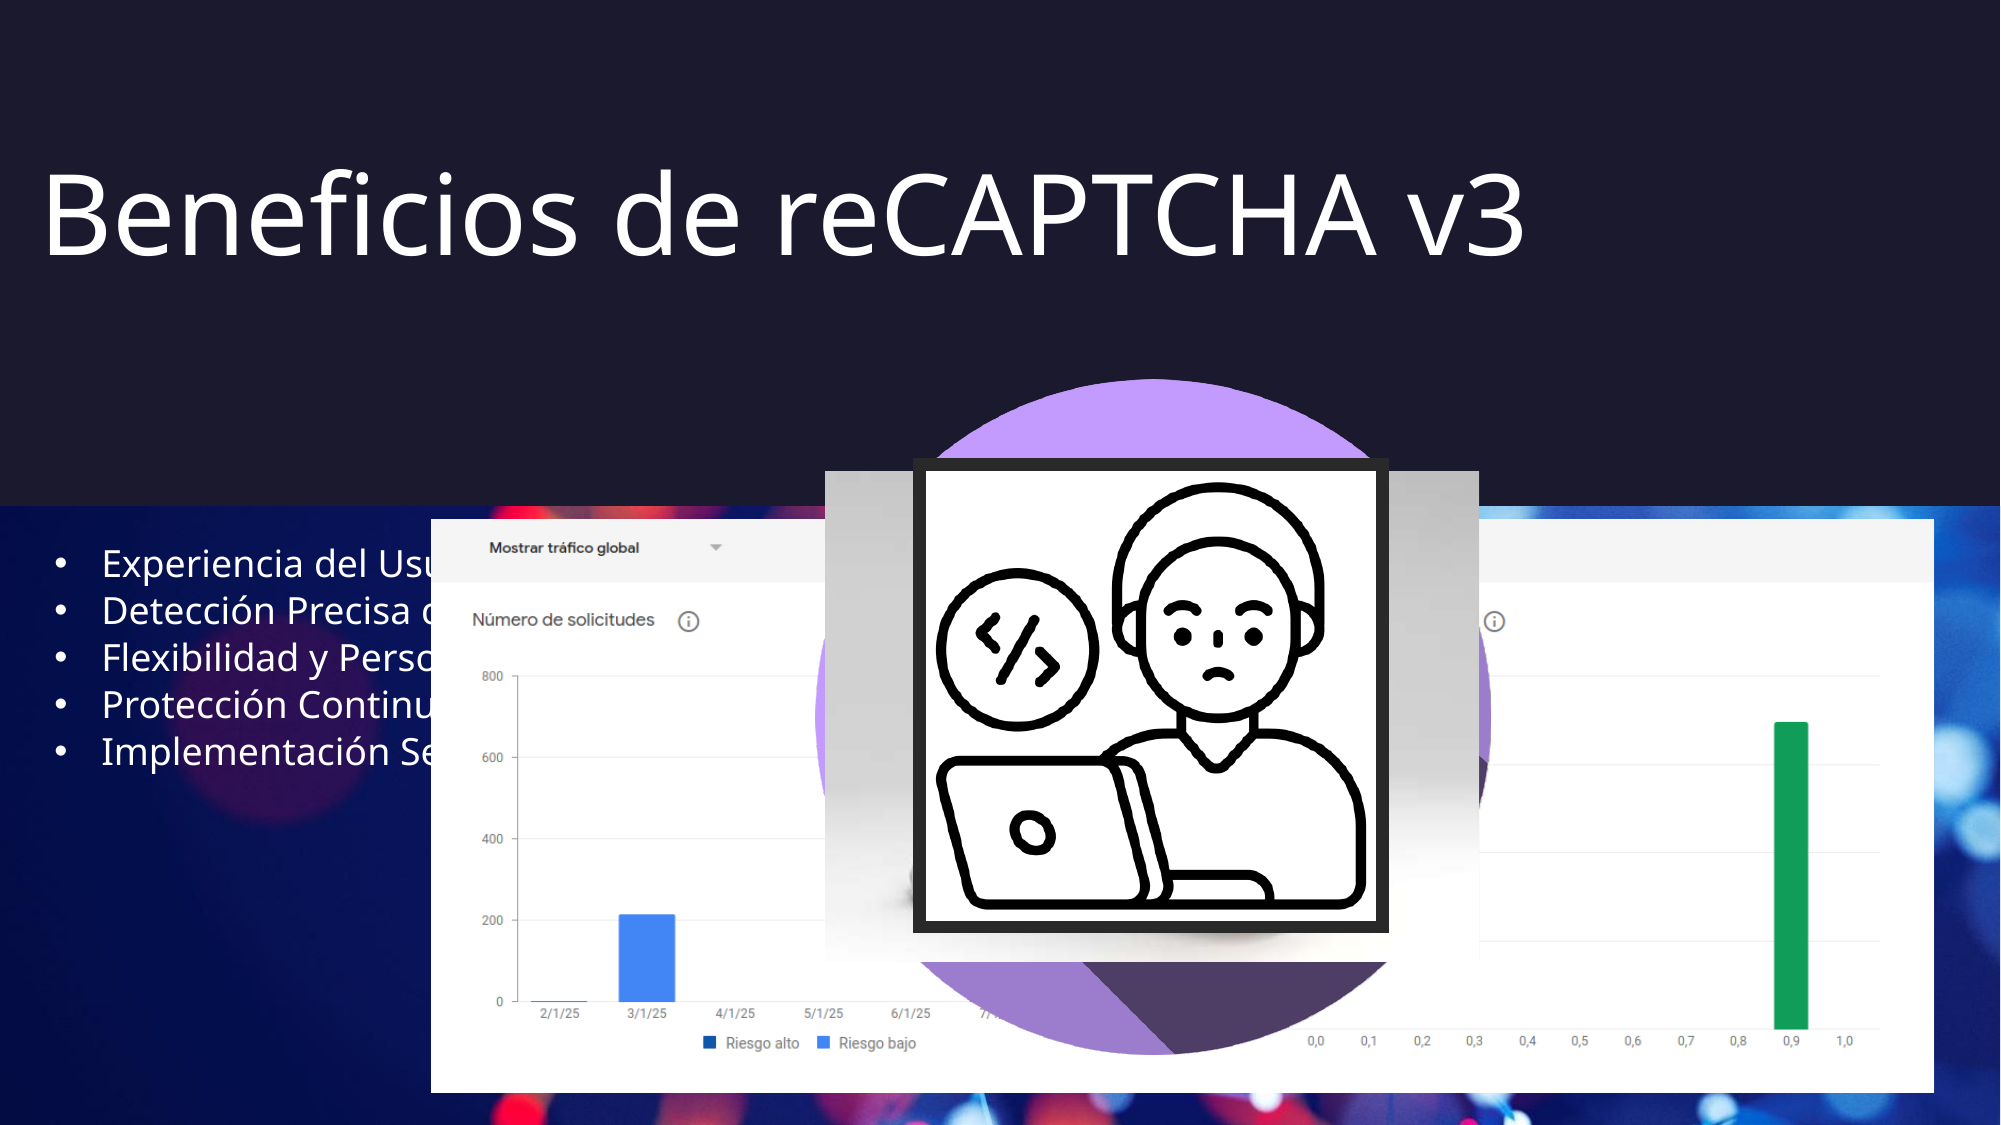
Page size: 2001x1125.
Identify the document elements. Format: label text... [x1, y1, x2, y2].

title Beneficios de reCAPTCHA v3 [39, 31, 1864, 407]
text_box Experiencia del Usuario Mejorada Detección Precisa de Bots Flexibilidad y Personalización Protección Continua Implementación Sencilla [39, 532, 431, 784]
picture [0, 380, 2000, 1125]
